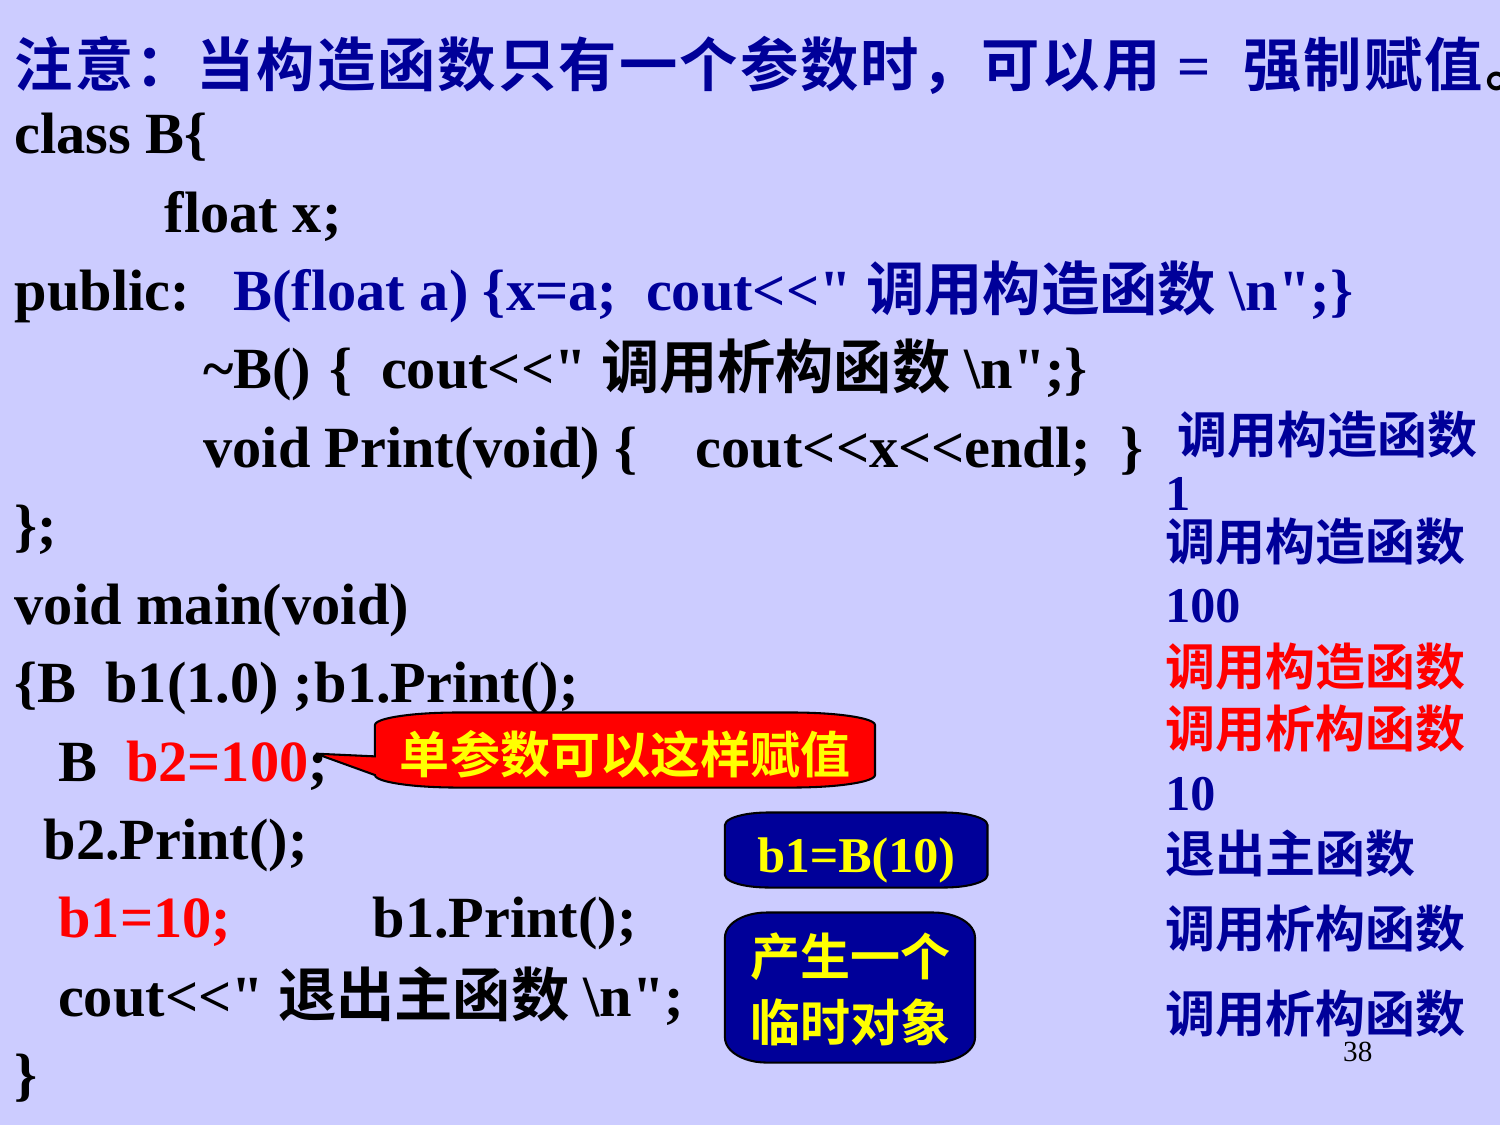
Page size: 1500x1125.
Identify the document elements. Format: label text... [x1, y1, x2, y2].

text_box 退出主函数 [1162, 837, 1500, 884]
text_box 调用析构函数 [1162, 975, 1500, 1045]
text_box 调用构造函数 [1375, 544, 1405, 557]
text_box 注意：当构造函数只有一个参数时，可以用= 强制赋值。 [0, 0, 1500, 107]
text_box 调用析构函数 [1162, 912, 1476, 959]
text_box 产生一个临时对象 [724, 912, 976, 1063]
text_box 1 [1162, 474, 1476, 521]
text_box 调用构造函数 [1375, 669, 1405, 682]
text_box 调用构造函数 [1162, 650, 1476, 696]
text_box 调用构造函数 [1162, 525, 1488, 571]
text_box 100 [1162, 587, 1407, 634]
text_box 调用析构函数 [1375, 931, 1405, 944]
text_box 单参数可以这样赋值 [315, 712, 876, 788]
text_box class B{ float x; public: B(float a) {x=a; cout<<"调用构造函数\n";} ~B() { cout<<"调用析构函数\n";} void Print(void) { cout<<x<<endl; } }; void main(void) {B b1(1.0) ; b1.Print(); B b2=100; b2.Print(); b1=10; b1.Print(); cout<<"退出主函数\n"; } [0, 112, 1500, 1112]
text_box 调用构造函数 [1387, 437, 1417, 450]
text_box 10 [1162, 774, 1372, 821]
text_box 调用析构函数 [1375, 731, 1405, 744]
text_box 调用构造函数 [1162, 412, 1500, 470]
text_box 调用析构函数 [1162, 712, 1488, 759]
text_box 退出主函数 [1325, 856, 1355, 869]
text_box b1=B(10) [724, 812, 988, 888]
text_box 调用构造函数 [1291, 412, 1302, 424]
